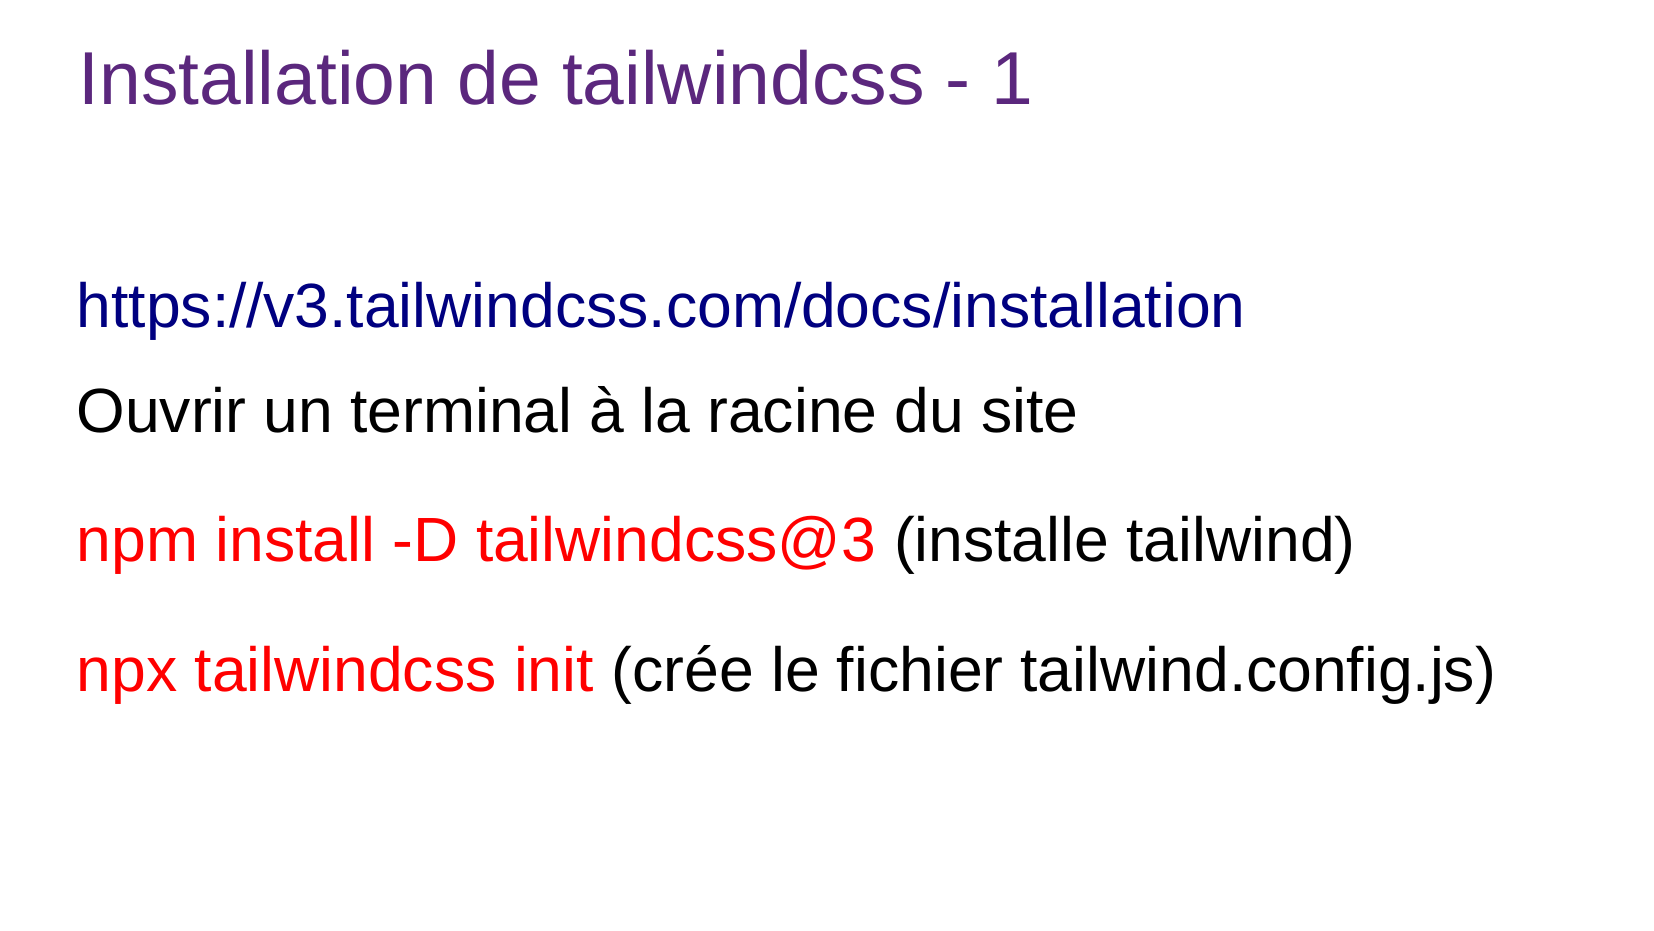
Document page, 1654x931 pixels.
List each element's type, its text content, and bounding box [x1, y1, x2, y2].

title Installation de tailwindcss - 1 [78, 36, 1556, 148]
text_box https://v3.tailwindcss.com/docs/installation Ouvrir un terminal à la racine du site npm install -D tailwindcss@3 (installe tailwind) npx tailwindcss init (crée le fichier tailwind.config.js) [76, 236, 1565, 861]
